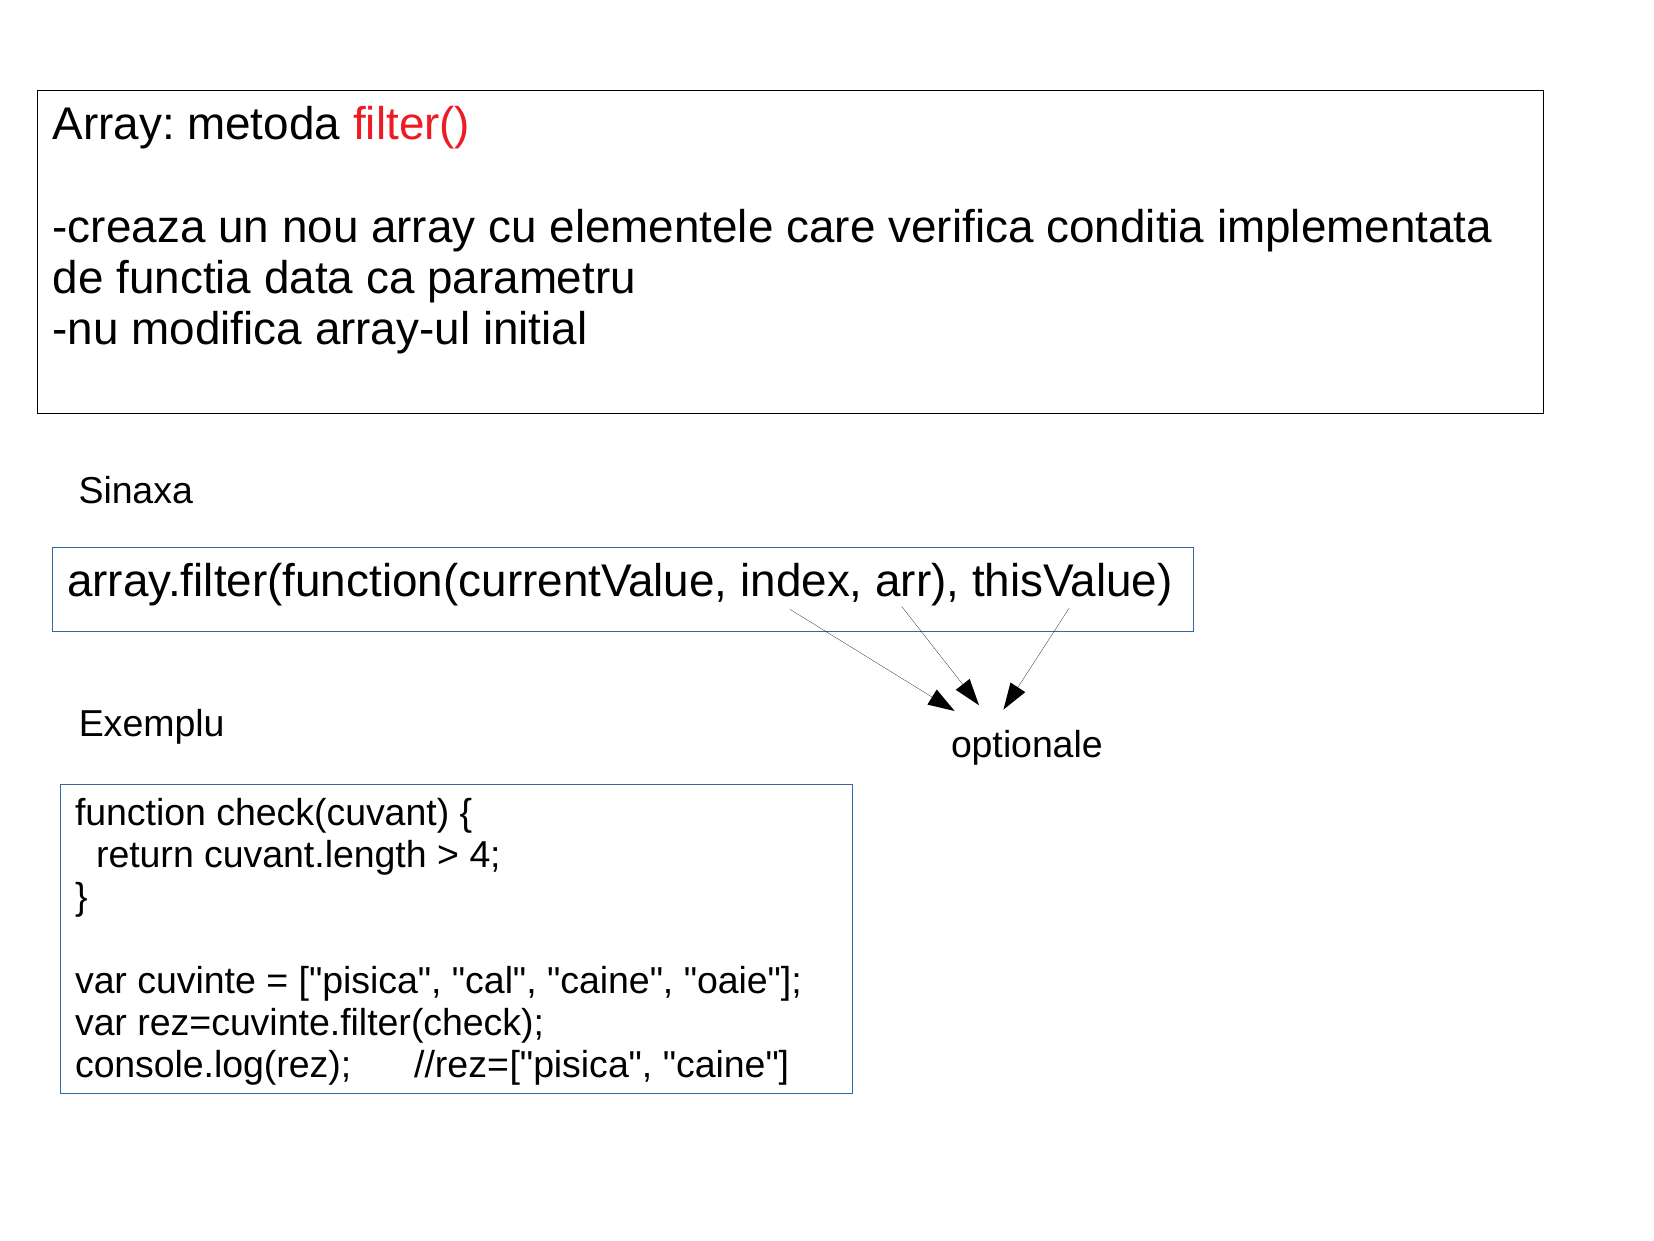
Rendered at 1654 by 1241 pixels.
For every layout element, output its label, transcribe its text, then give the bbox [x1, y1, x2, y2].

text_box array.filter(function(currentValue, index, arr), thisValue) [52, 547, 1194, 632]
text_box Exemplu [64, 694, 240, 752]
text_box function check(cuvant) { return cuvant.length > 4; } var cuvinte = ["pisica", "cal", "caine", "oaie"]; var rez=cuvinte.filter(check); console.log(rez); //rez=["pisica", "caine"] [60, 784, 853, 1094]
text_box optionale [936, 715, 1118, 773]
text_box Array: metoda filter() -creaza un nou array cu elementele care verifica conditia implementata de functia data ca parametru -nu modifica array-ul initial [37, 90, 1544, 414]
text_box Sinaxa [63, 462, 208, 520]
